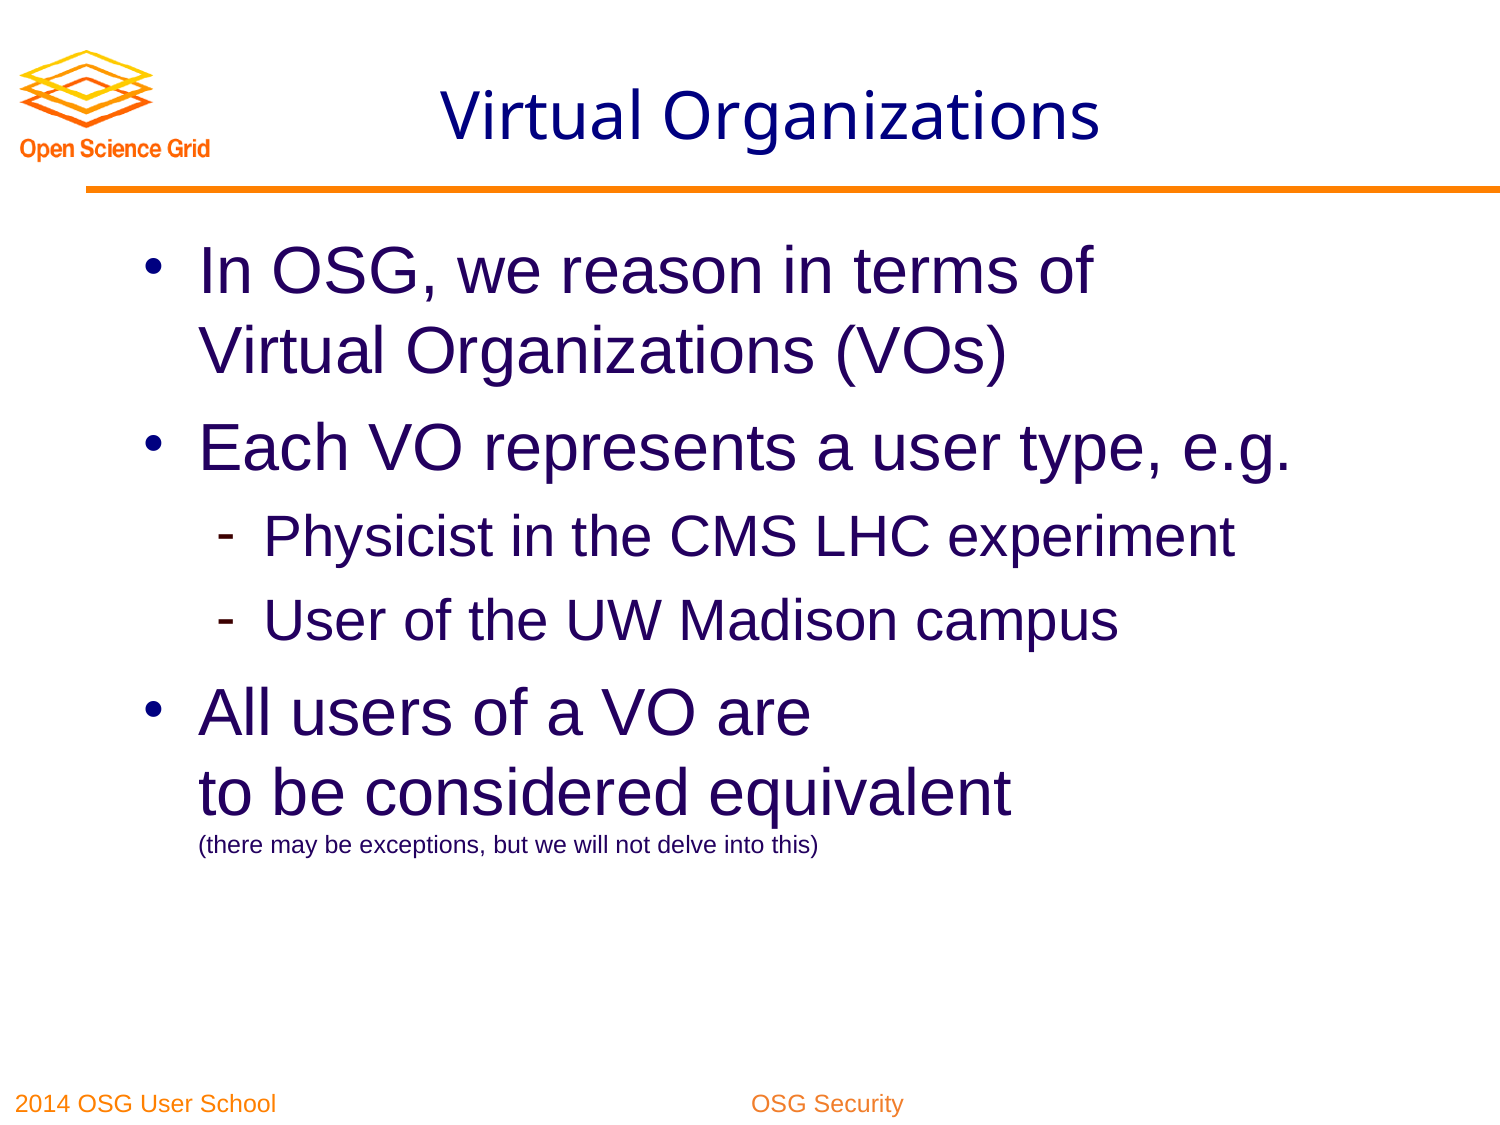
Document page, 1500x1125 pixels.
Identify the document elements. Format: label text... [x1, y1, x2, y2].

picture [0, 27, 201, 179]
list In OSG, we reason in terms of Virtual Organizations (VOs) Each VO represents a user type, e.g. Physicist in the CMS LHC experiment User of the UW Madison campus All users of a VO are to be considered equivalent (there may be exceptions, but we will not delve into this) [127, 218, 1403, 1018]
title Virtual Organizations [201, 18, 1342, 207]
